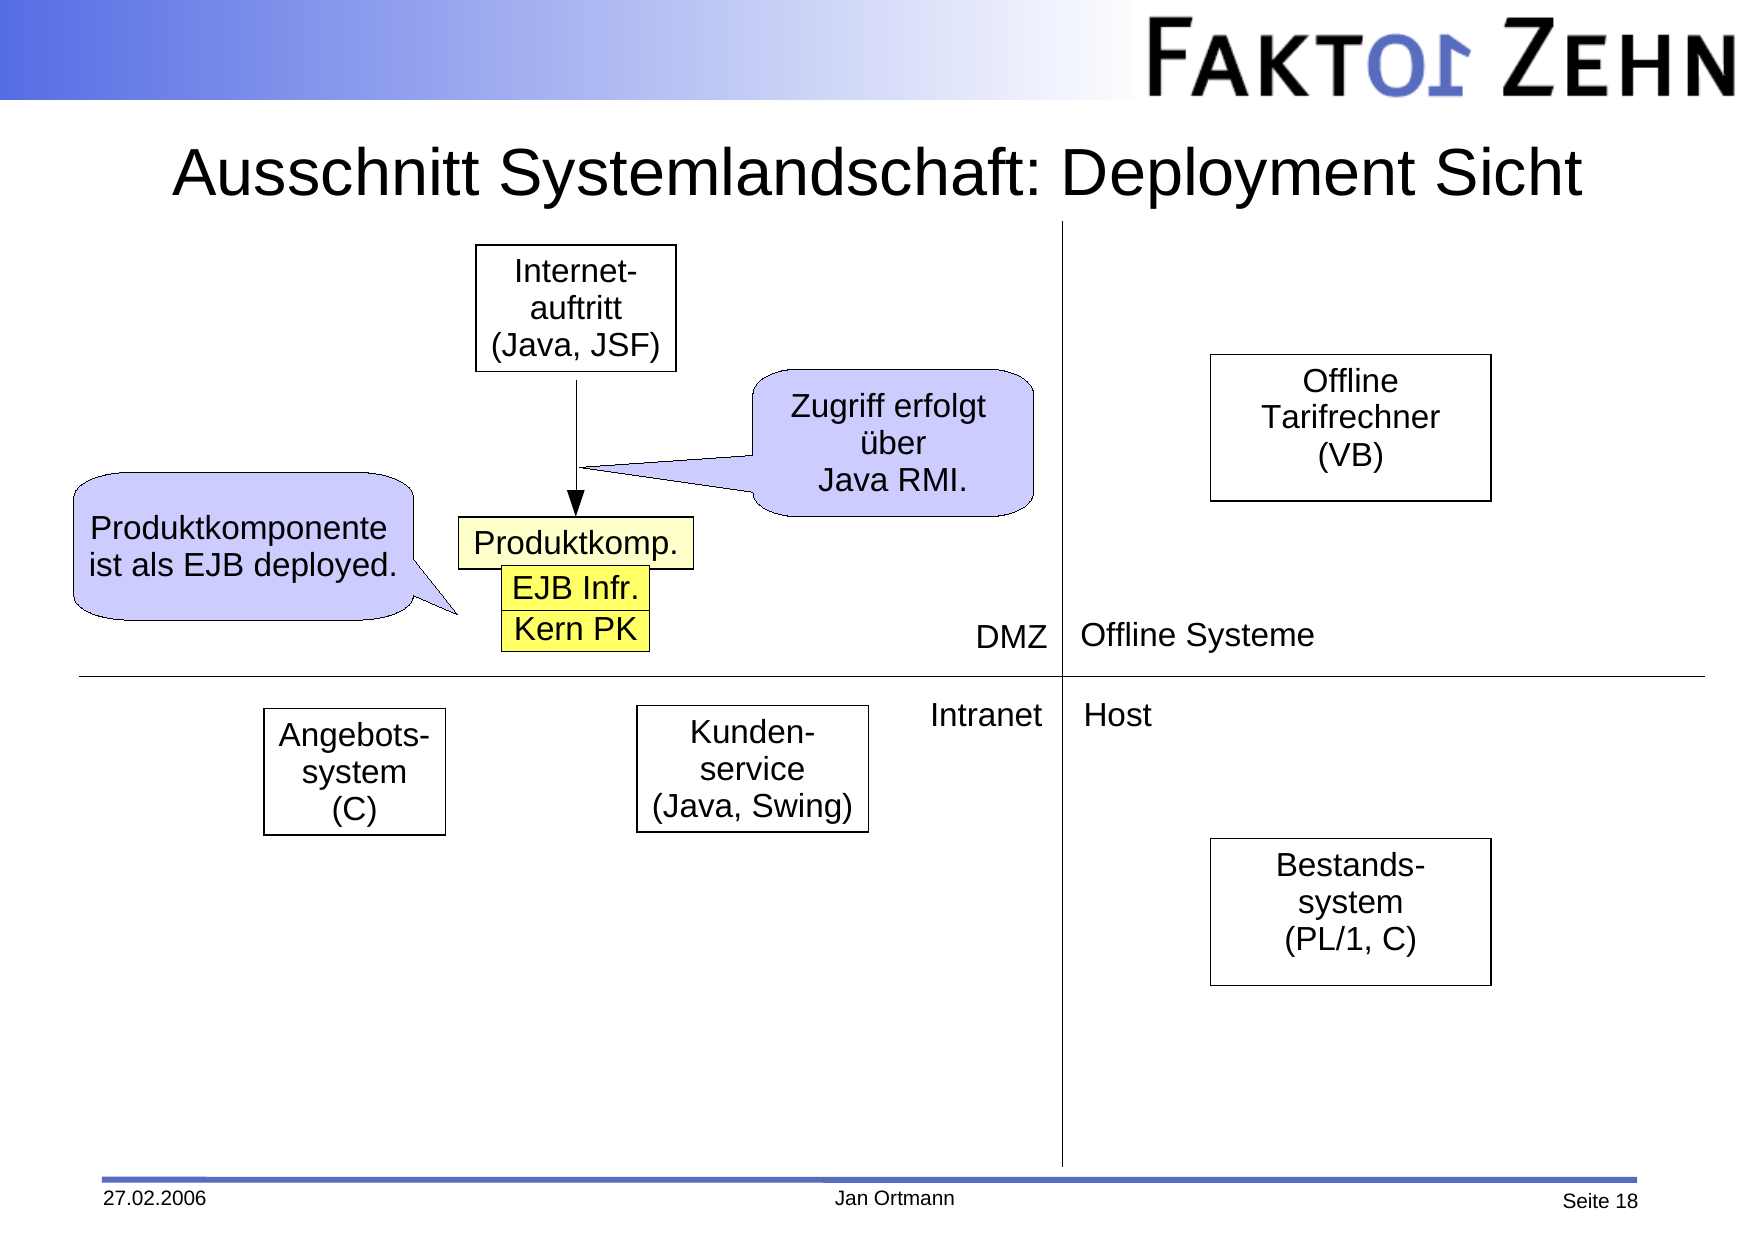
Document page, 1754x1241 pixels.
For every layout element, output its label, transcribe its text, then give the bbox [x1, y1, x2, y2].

text_box Angebots- system (C) [263, 708, 446, 836]
text_box Bestands- system (PL/1, C) [1210, 838, 1492, 986]
text_box Host [1068, 689, 1167, 742]
text_box Kern PK [501, 611, 650, 652]
text_box Produktkomp. [458, 516, 694, 570]
text_box DMZ [960, 610, 1062, 664]
text_box Offline Systeme [1065, 608, 1331, 661]
text_box EJB Infr. [501, 565, 650, 611]
text_box Internet- auftritt (Java, JSF) [476, 245, 677, 372]
text_box Intranet [915, 689, 1058, 742]
text_box Zugriff erfolgt über Java RMI. [579, 369, 1034, 517]
title Ausschnitt Systemlandschaft: Deployment Sicht [132, 118, 1625, 227]
picture [1133, 2, 1749, 105]
text_box Produktkomponente ist als EJB deployed. [73, 472, 458, 621]
text_box Offline Tarifrechner (VB) [1210, 354, 1492, 502]
text_box Kunden- service (Java, Swing) [636, 705, 869, 833]
